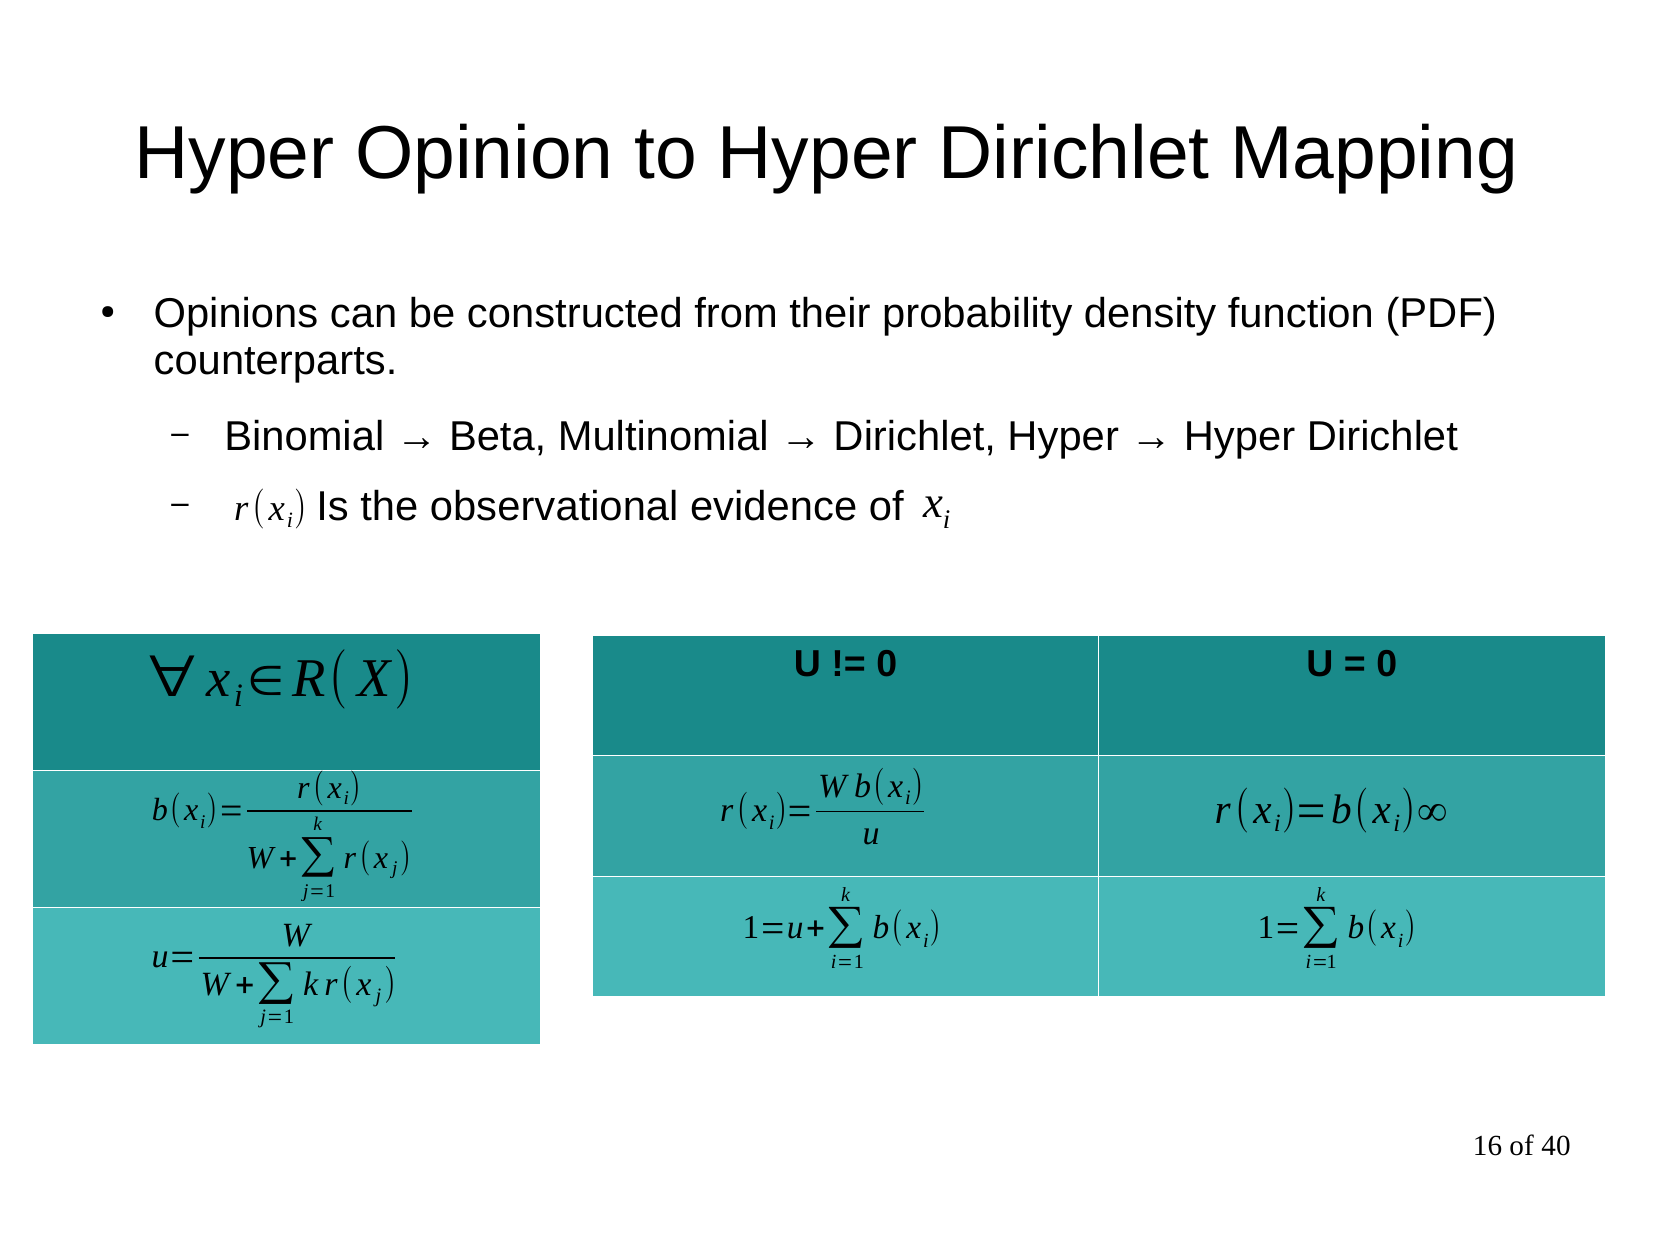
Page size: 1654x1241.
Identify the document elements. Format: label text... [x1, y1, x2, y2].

table_cell [593, 877, 1098, 996]
table_cell [33, 908, 540, 1044]
chart [909, 477, 963, 535]
chart [1204, 784, 1460, 838]
table_cell [33, 771, 540, 907]
table_header U = 0 [1099, 636, 1605, 755]
table_cell [593, 756, 1098, 876]
list Opinions can be constructed from their probability density function (PDF) counterparts. Binomial → Beta, Multinomial → Dirichlet, Hyper → Hyper Dirichlet Is the observational evidence of [82, 290, 1571, 1010]
table_header [33, 634, 540, 770]
chart [143, 767, 421, 901]
table_cell [1099, 877, 1605, 996]
table_header U != 0 [593, 636, 1098, 755]
chart [1249, 882, 1424, 973]
chart [143, 916, 406, 1029]
title Hyper Opinion to Hyper Dirichlet Mapping [82, 49, 1571, 257]
chart [734, 882, 950, 973]
table_cell [1099, 756, 1605, 876]
chart [135, 645, 427, 715]
chart [225, 485, 316, 533]
chart [711, 766, 935, 853]
